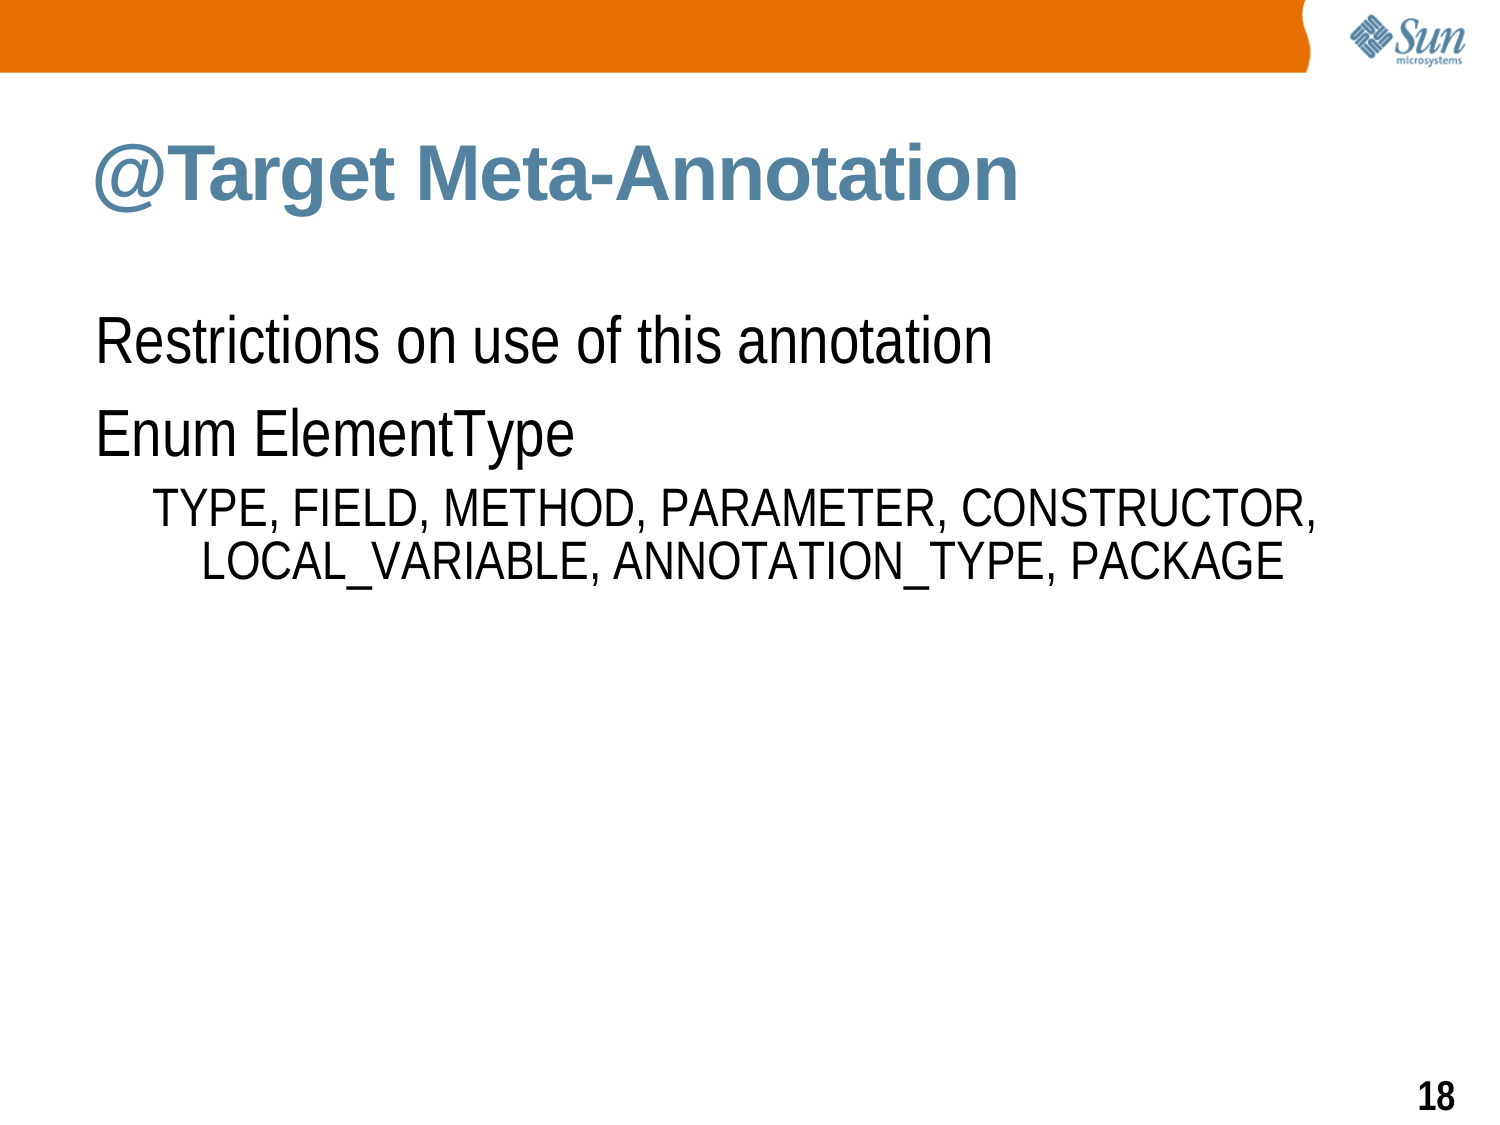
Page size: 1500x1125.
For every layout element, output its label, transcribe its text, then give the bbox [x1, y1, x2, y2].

title @Target Meta-Annotation [91, 136, 1454, 313]
picture [0, 0, 1500, 75]
list Restrictions on use of this annotation Enum ElementType TYPE, FIELD, METHOD, PARAMETER, CONSTRUCTOR, LOCAL_VARIABLE, ANNOTATION_TYPE, PACKAGE [75, 311, 1357, 1076]
